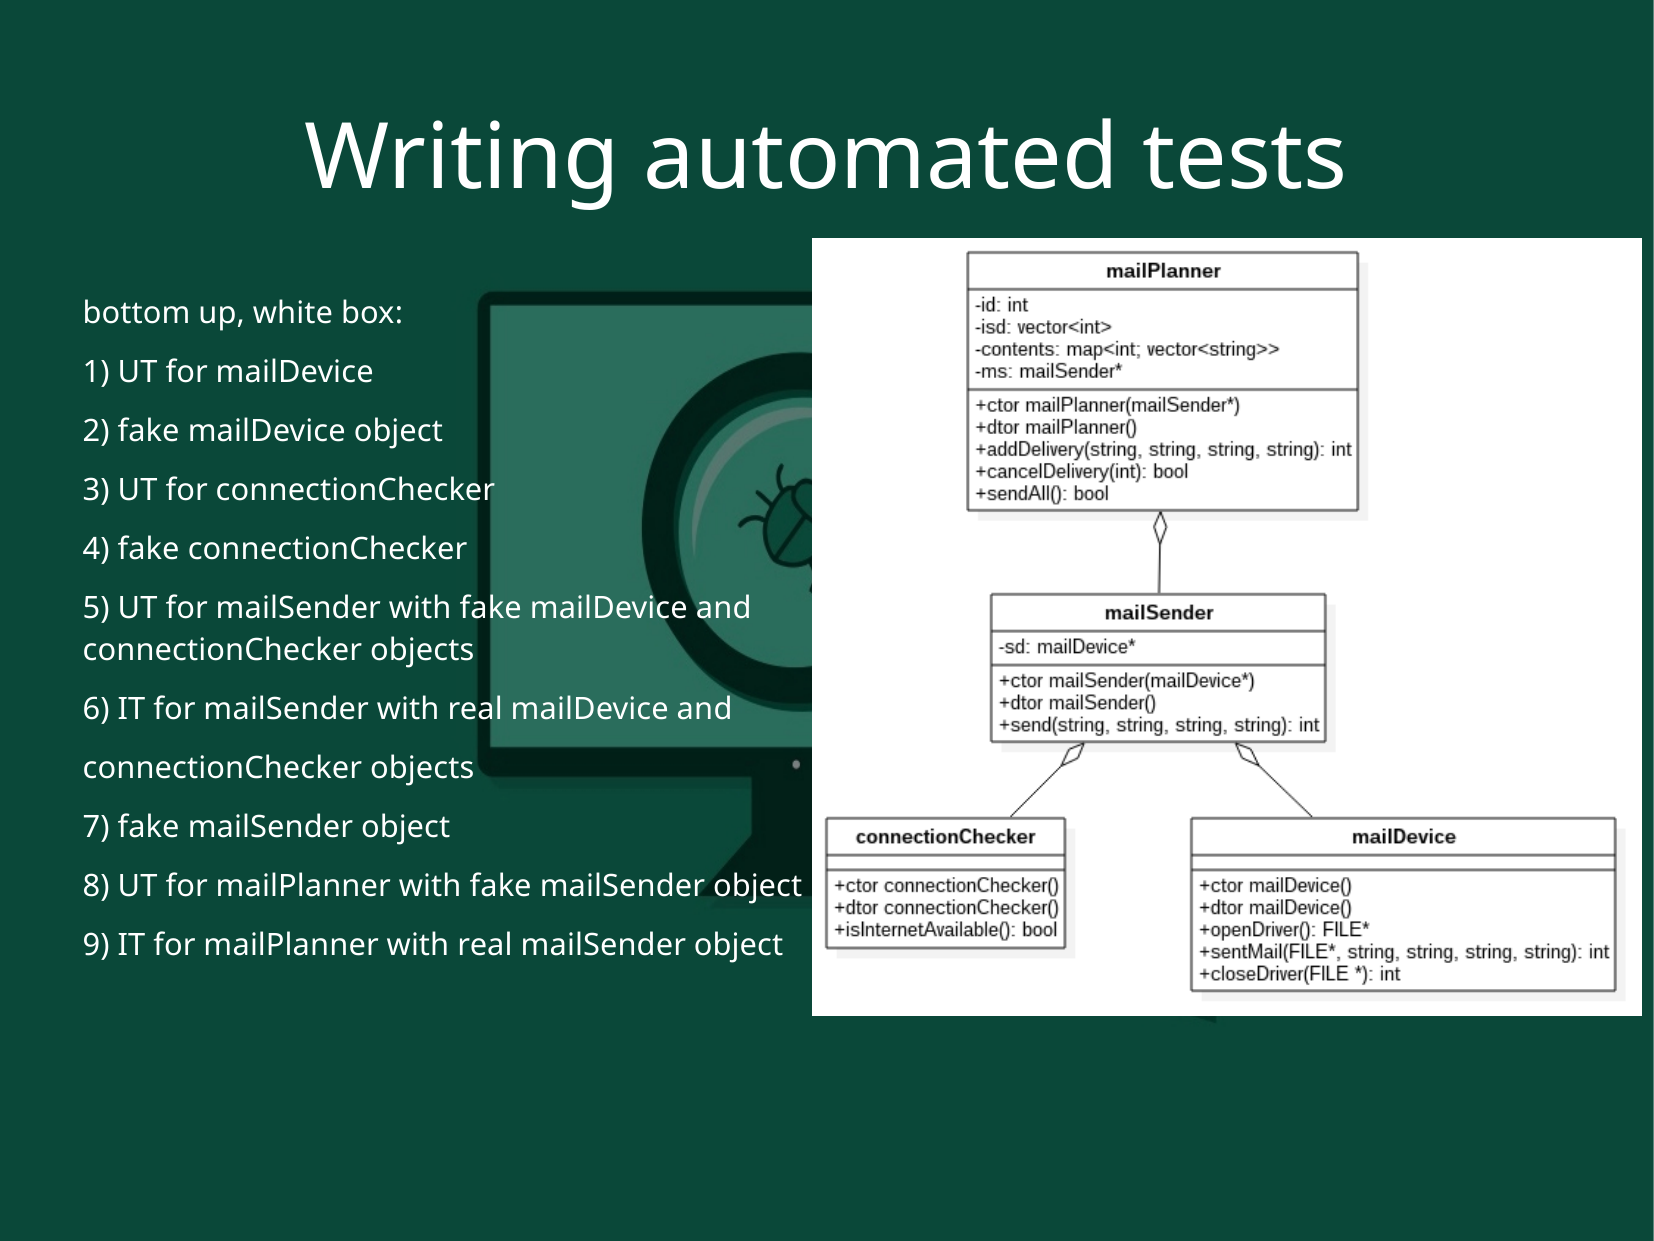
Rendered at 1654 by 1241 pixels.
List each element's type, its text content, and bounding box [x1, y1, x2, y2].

picture [0, 0, 1654, 1241]
title Writing automated tests [82, 49, 1571, 257]
list bottom up, white box: 1) UT for mailDevice 2) fake mailDevice object 3) UT for connectionChecker 4) fake connectionChecker 5) UT for mailSender with fake mailDevice and connectionChecker objects 6) IT for mailSender with real mailDevice and connectionChecker objects 7) fake mailSender object 8) UT for mailPlanner with fake mailSender object 9) IT for mailPlanner with real mailSender object [82, 290, 809, 1010]
